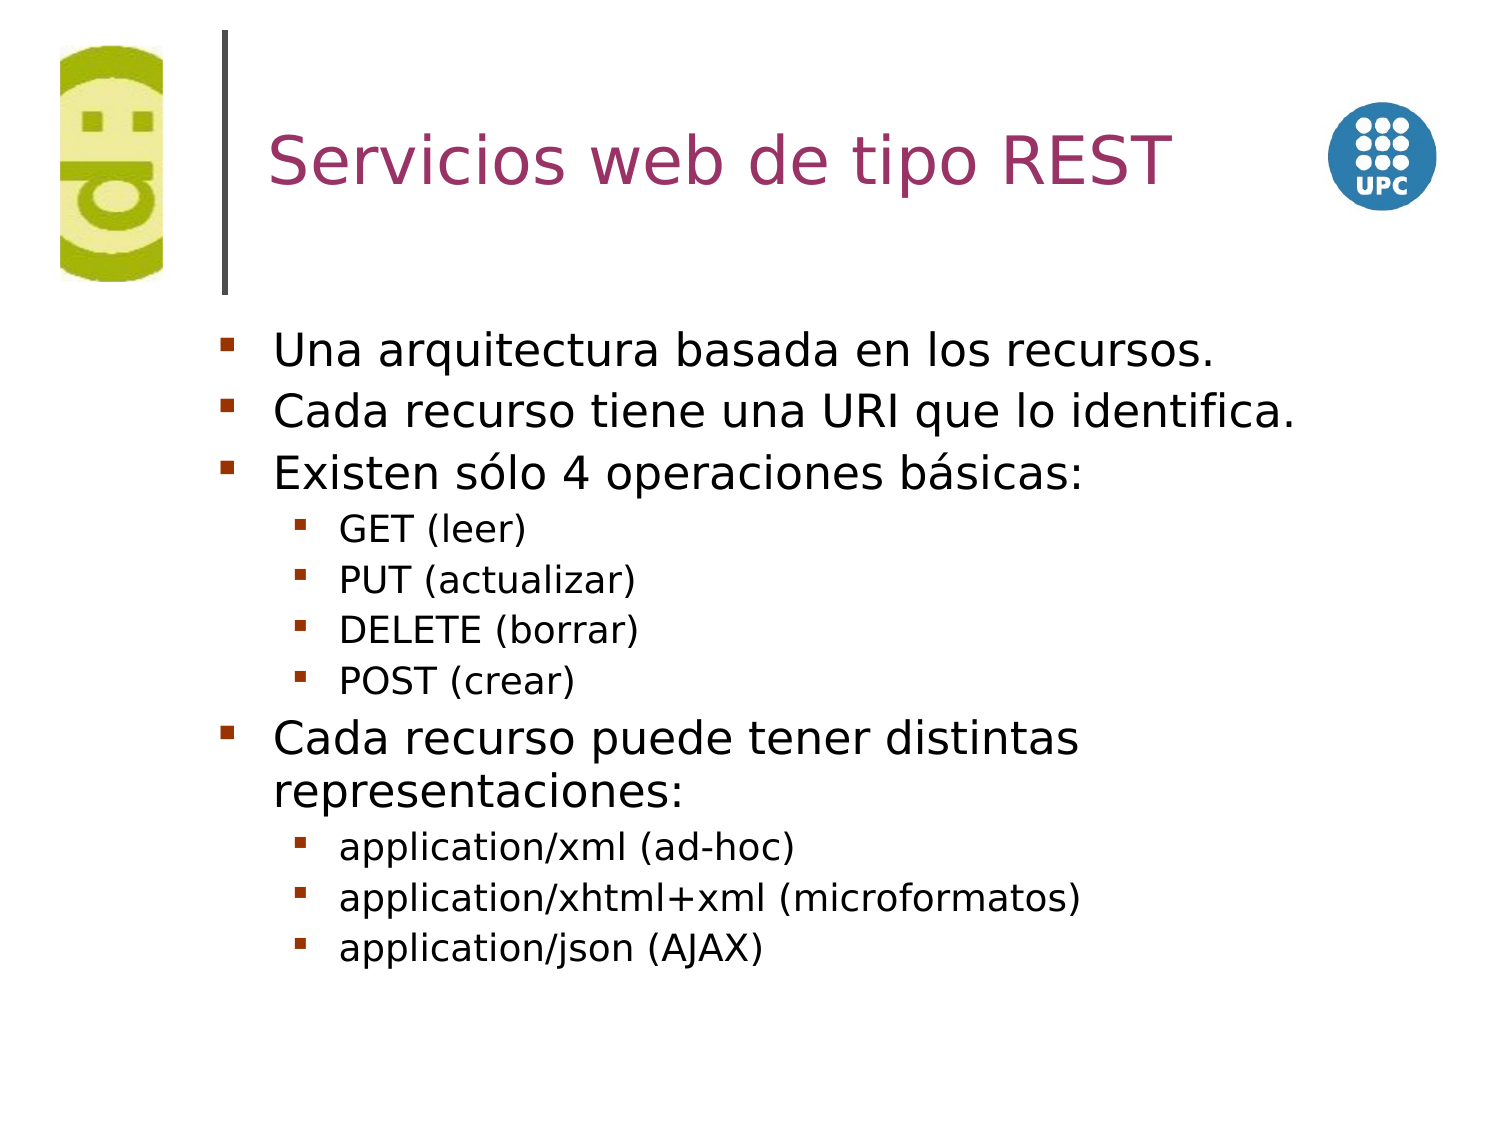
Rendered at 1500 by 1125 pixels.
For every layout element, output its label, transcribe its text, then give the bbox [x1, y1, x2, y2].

list Una arquitectura basada en los recursos. Cada recurso tiene una URI que lo identifica. Existen sólo 4 operaciones básicas: GET (leer) PUT (actualizar) DELETE (borrar) POST (crear) Cada recurso puede tener distintas representaciones: application/xml (ad-hoc) application/xhtml+xml (microformatos) application/json (AJAX) [202, 316, 1329, 1000]
title Servicios web de tipo REST [252, 67, 1329, 256]
picture [61, 47, 162, 281]
picture [1329, 96, 1442, 216]
